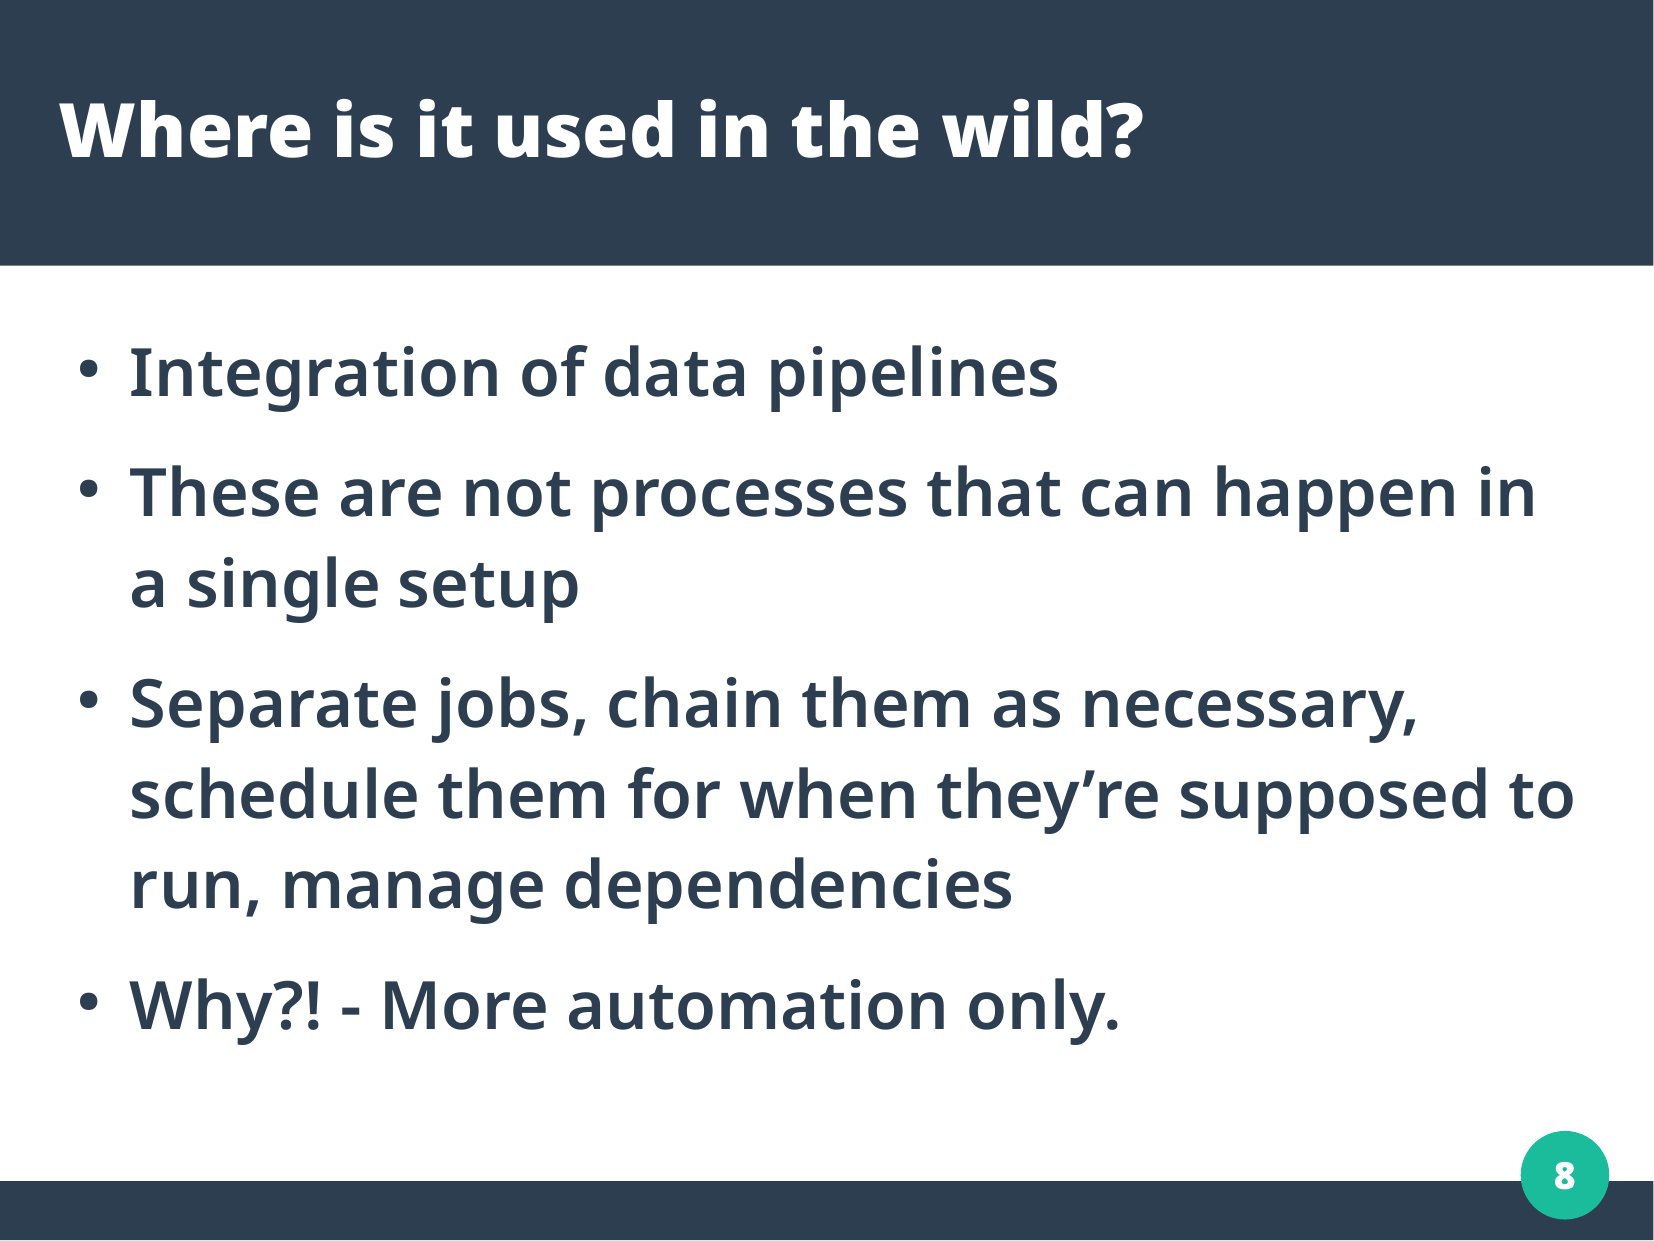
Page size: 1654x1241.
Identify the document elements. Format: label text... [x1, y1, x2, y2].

title Where is it used in the wild? [59, 49, 1595, 207]
list Integration of data pipelines These are not processes that can happen in a single setup Separate jobs, chain them as necessary, schedule them for when they’re supposed to run, manage dependencies Why?! - More automation only. [59, 324, 1595, 1152]
